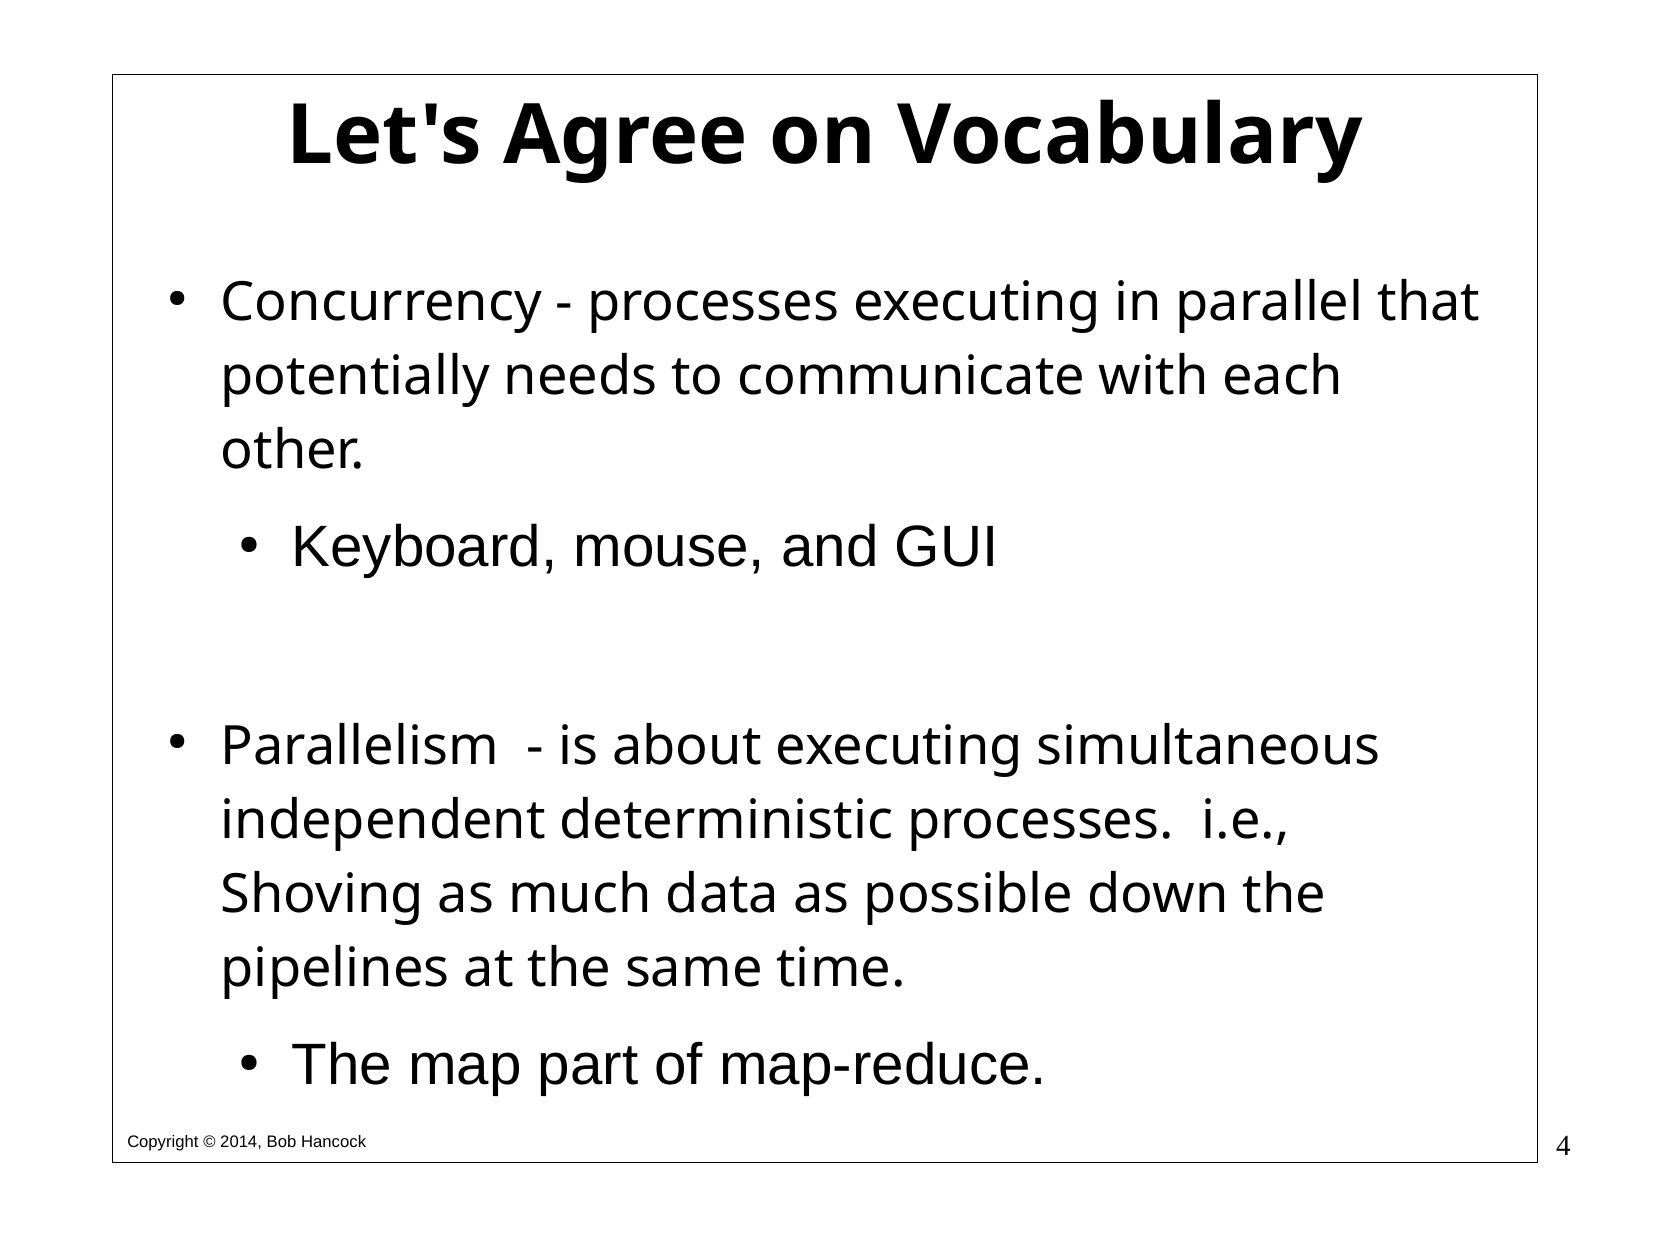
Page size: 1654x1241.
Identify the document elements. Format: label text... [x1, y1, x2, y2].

title Let's Agree on Vocabulary [112, 75, 1538, 188]
list Concurrency - processes executing in parallel that potentially needs to communicate with each other. Keyboard, mouse, and GUI Parallelism - is about executing simultaneous independent deterministic processes. i.e., Shoving as much data as possible down the pipelines at the same time. The map part of map-reduce. [150, 262, 1501, 1126]
text_box Copyright © 2014, Bob Hancock [112, 1125, 382, 1159]
